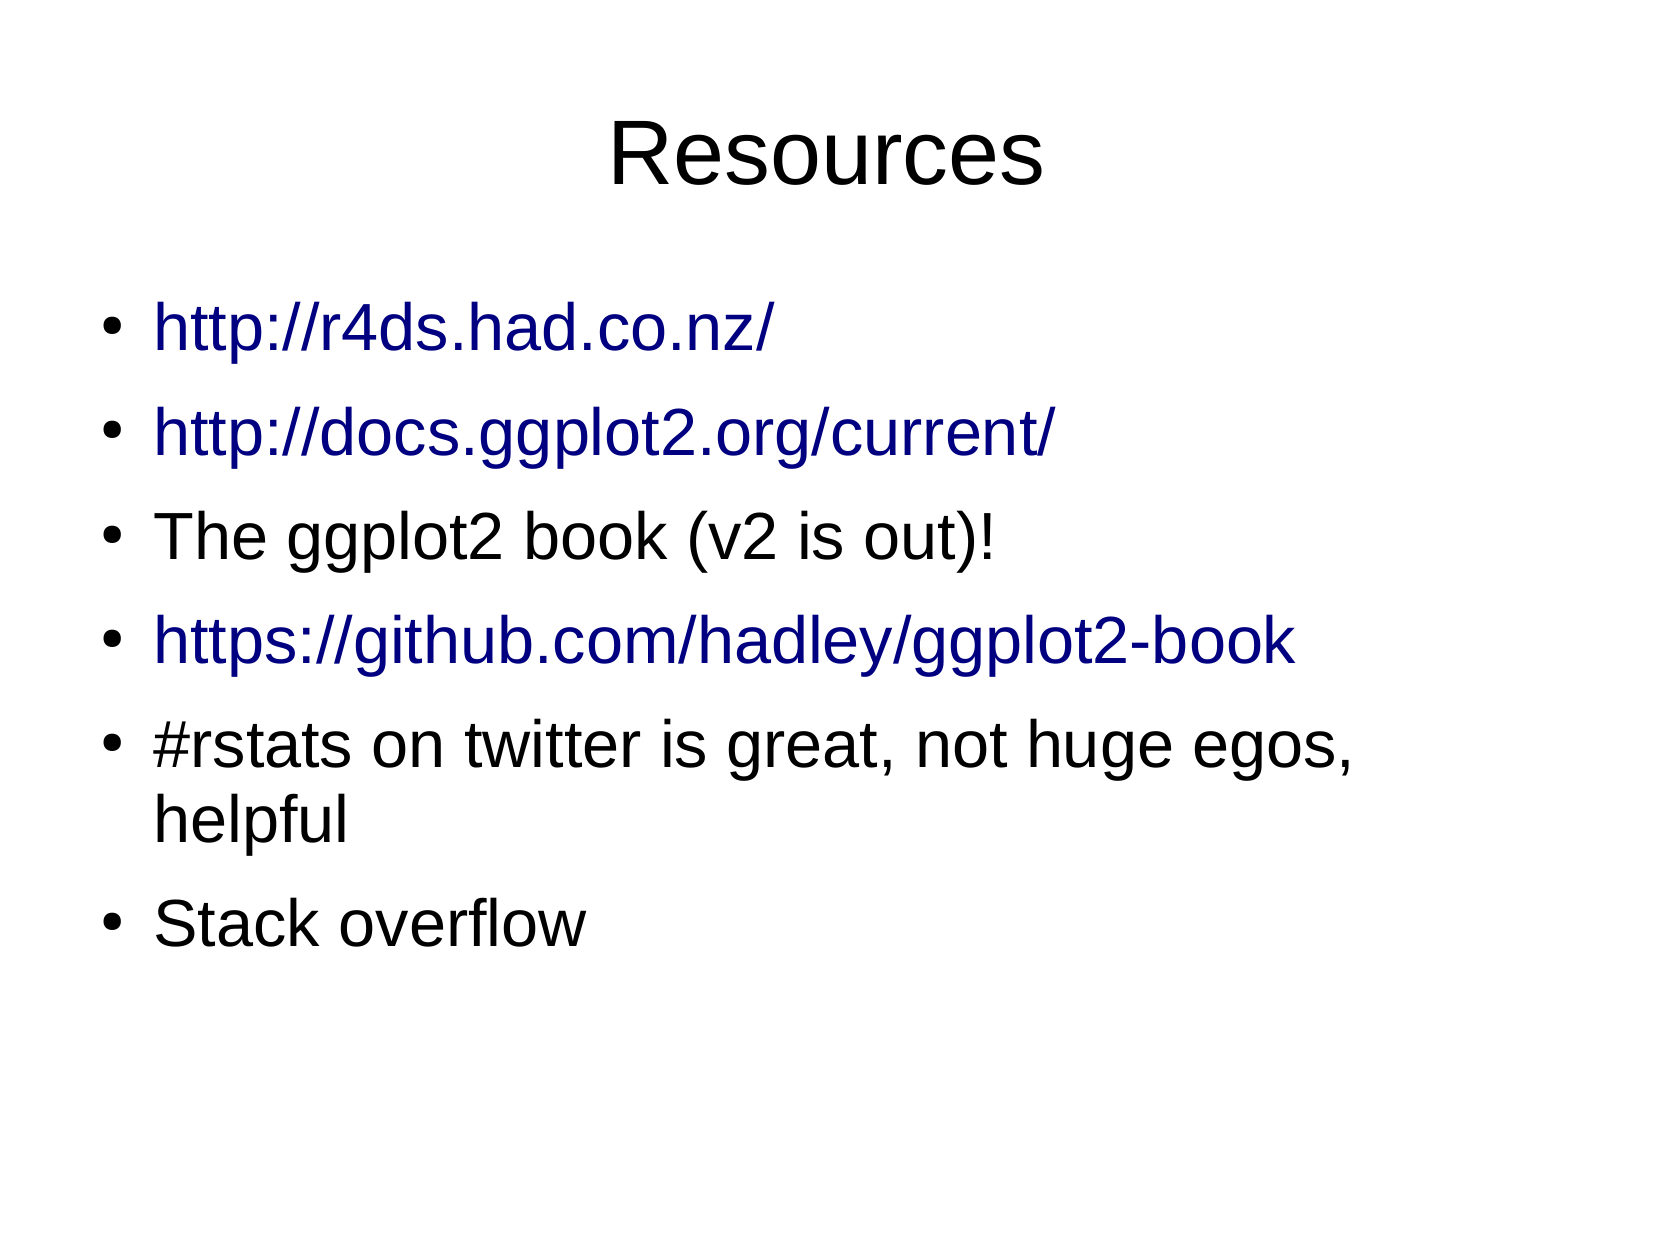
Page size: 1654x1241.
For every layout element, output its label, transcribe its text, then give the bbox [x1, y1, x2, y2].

title Resources [82, 49, 1571, 257]
list http://r4ds.had.co.nz/ http://docs.ggplot2.org/current/ The ggplot2 book (v2 is out)! https://github.com/hadley/ggplot2-book #rstats on twitter is great, not huge egos, helpful Stack overflow [82, 290, 1571, 1010]
